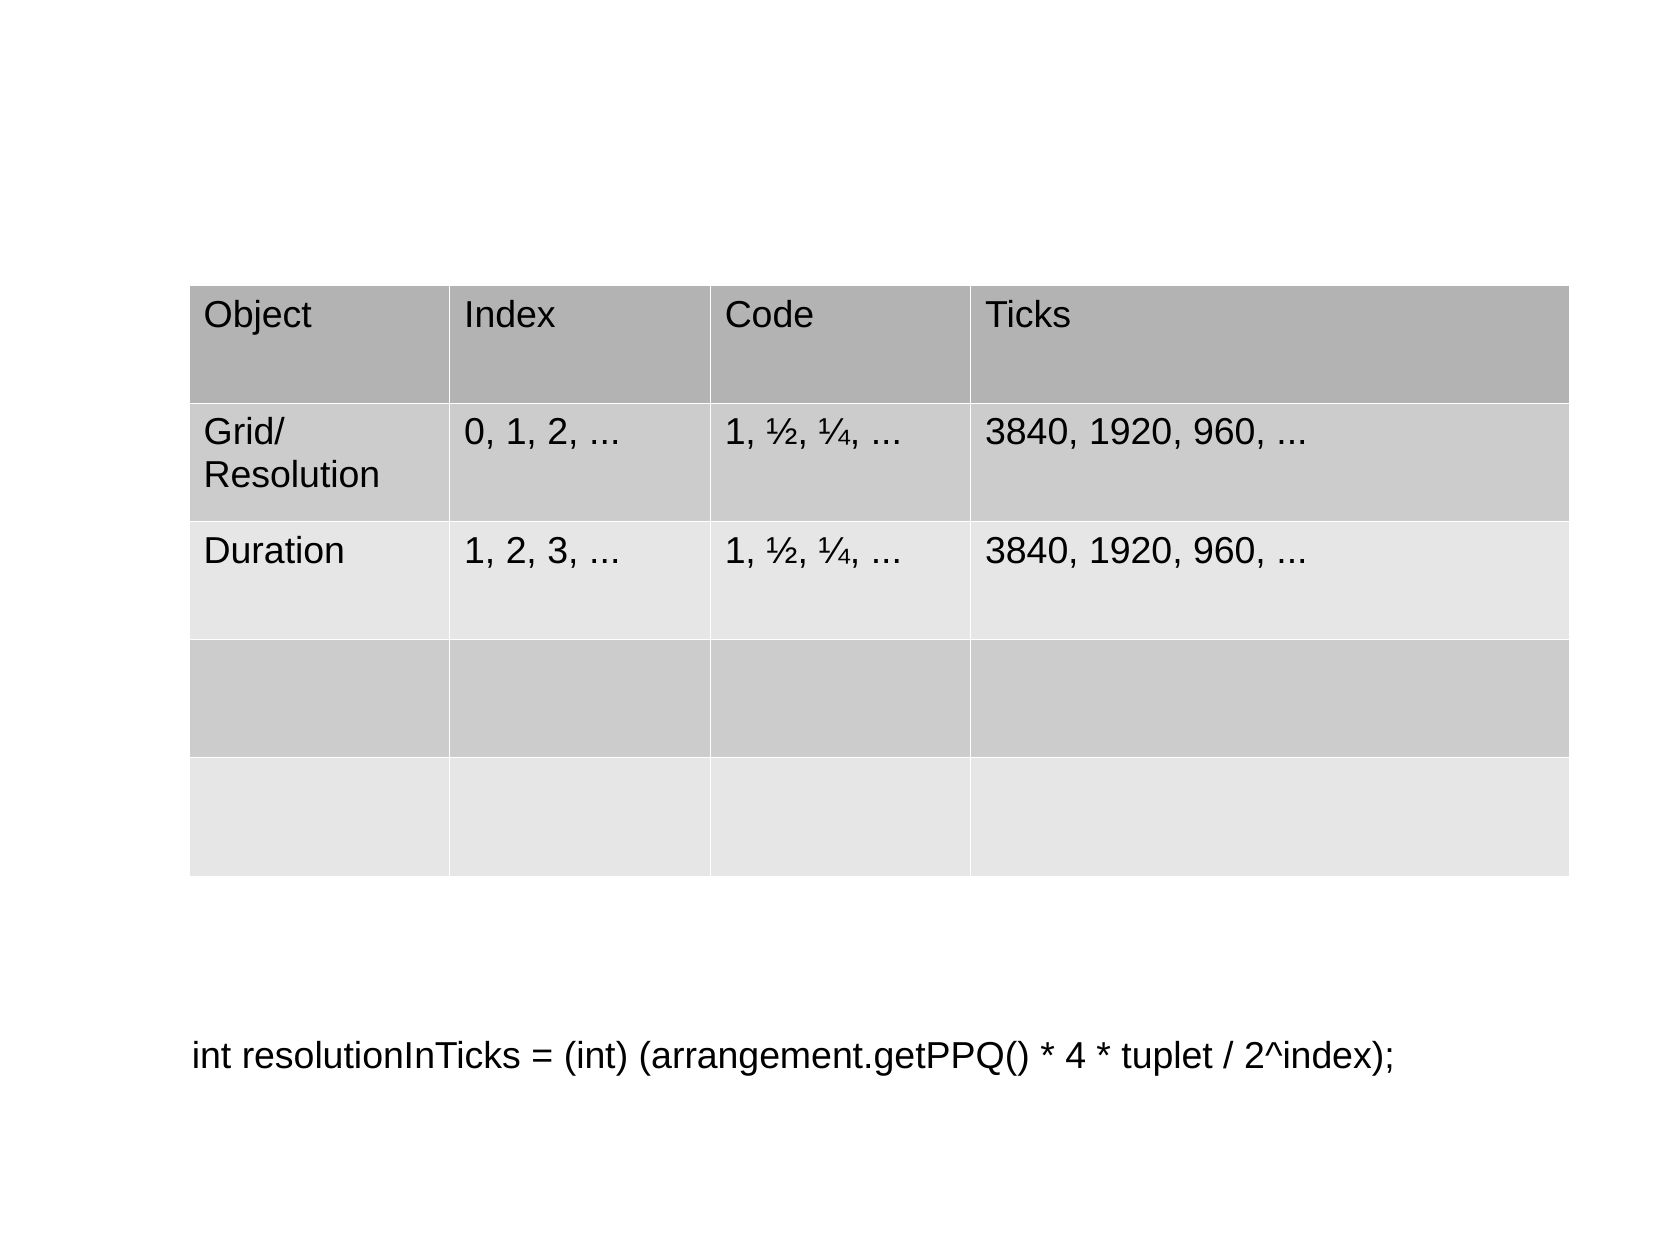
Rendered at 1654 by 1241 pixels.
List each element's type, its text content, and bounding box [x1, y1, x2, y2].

table_cell 3840, 1920, 960, ... [971, 522, 1569, 639]
table_cell [190, 758, 449, 876]
table_header Ticks [971, 286, 1569, 403]
table_cell 1, ½, ¼, ... [711, 522, 970, 639]
table_cell Grid/ Resolution [190, 404, 449, 521]
table_cell [711, 640, 970, 757]
table_cell 0, 1, 2, ... [450, 404, 710, 521]
table_header Object [190, 286, 449, 403]
table_cell [971, 758, 1569, 876]
table_cell [971, 640, 1569, 757]
text_box int resolutionInTicks = (int) (arrangement.getPPQ() * 4 * tuplet / 2^index); [177, 1027, 1411, 1085]
table_cell [190, 640, 449, 757]
table_cell [450, 640, 710, 757]
table_header Index [450, 286, 710, 403]
table_cell 3840, 1920, 960, ... [971, 404, 1569, 521]
table_cell 1, ½, ¼, ... [711, 404, 970, 521]
table_cell [711, 758, 970, 876]
table_cell 1, 2, 3, ... [450, 522, 710, 639]
table_header Code [711, 286, 970, 403]
table_cell Duration [190, 522, 449, 639]
table_cell [450, 758, 710, 876]
